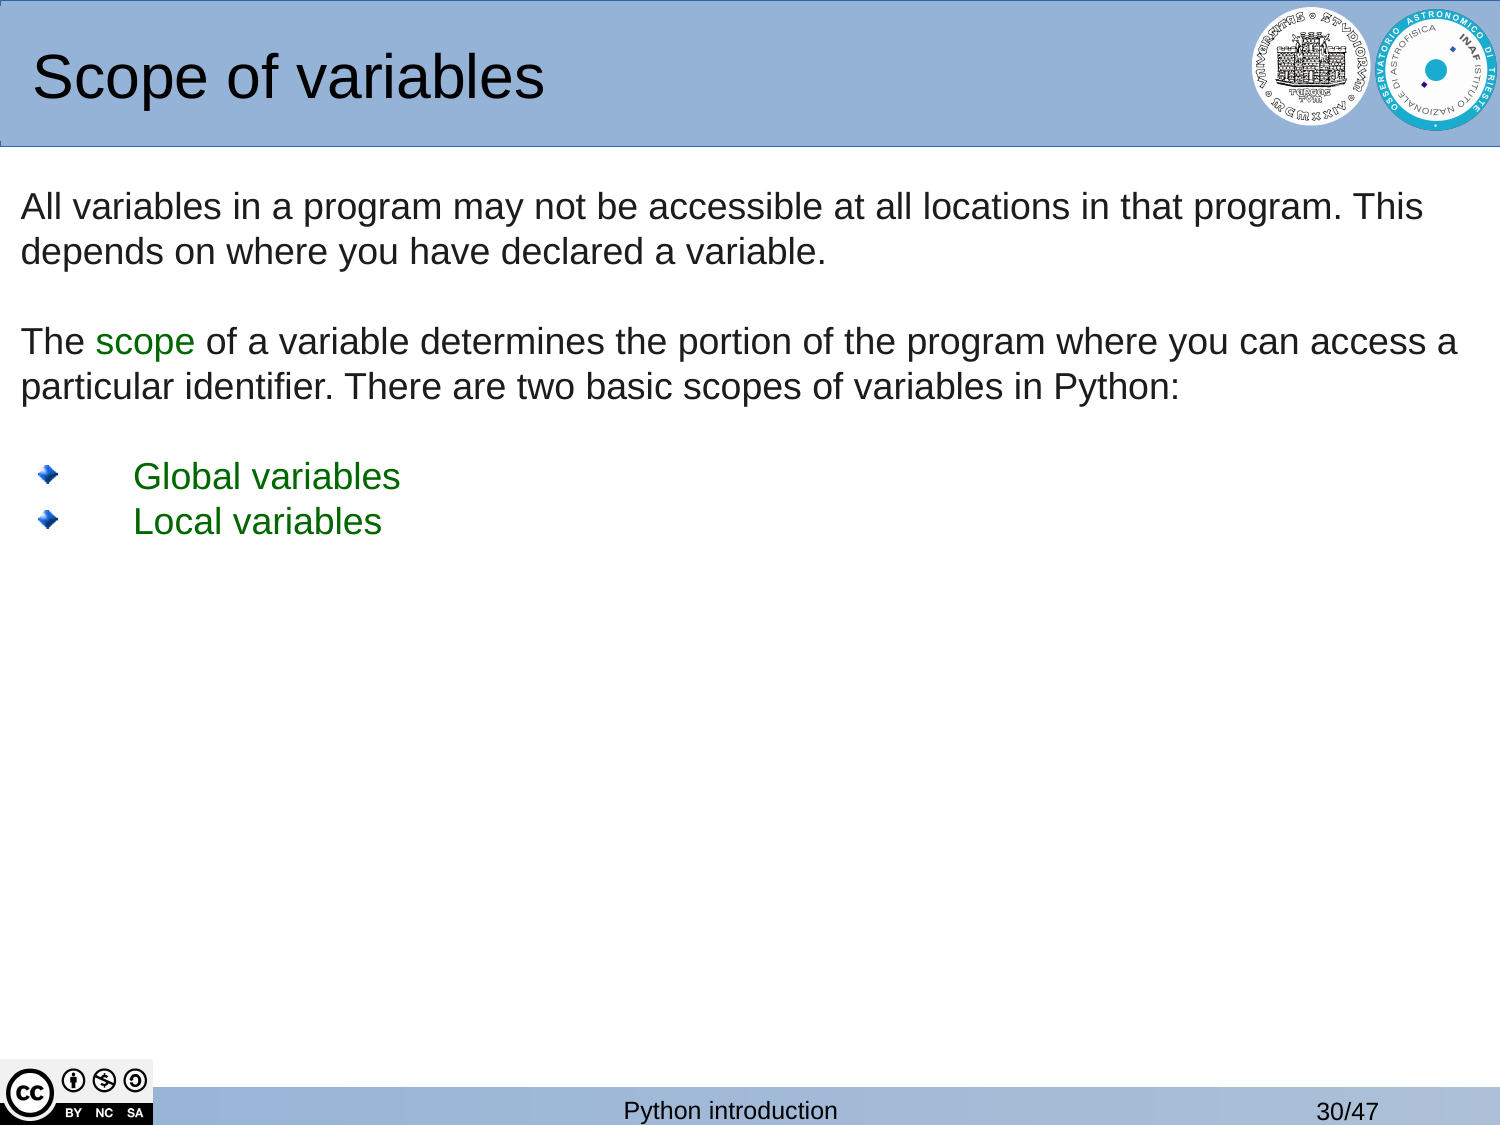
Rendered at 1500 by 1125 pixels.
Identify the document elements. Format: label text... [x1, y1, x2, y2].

text_box Scope of variables [0, 5, 1243, 141]
list All variables in a program may not be accessible at all locations in that program. This depends on where you have declared a variable. The scope of a variable determines the portion of the program where you can access a particular identifier. There are two basic scopes of variables in Python: Global variables Local variables [5, 174, 1500, 1111]
picture [0, 1059, 153, 1125]
picture [1252, 0, 1500, 156]
